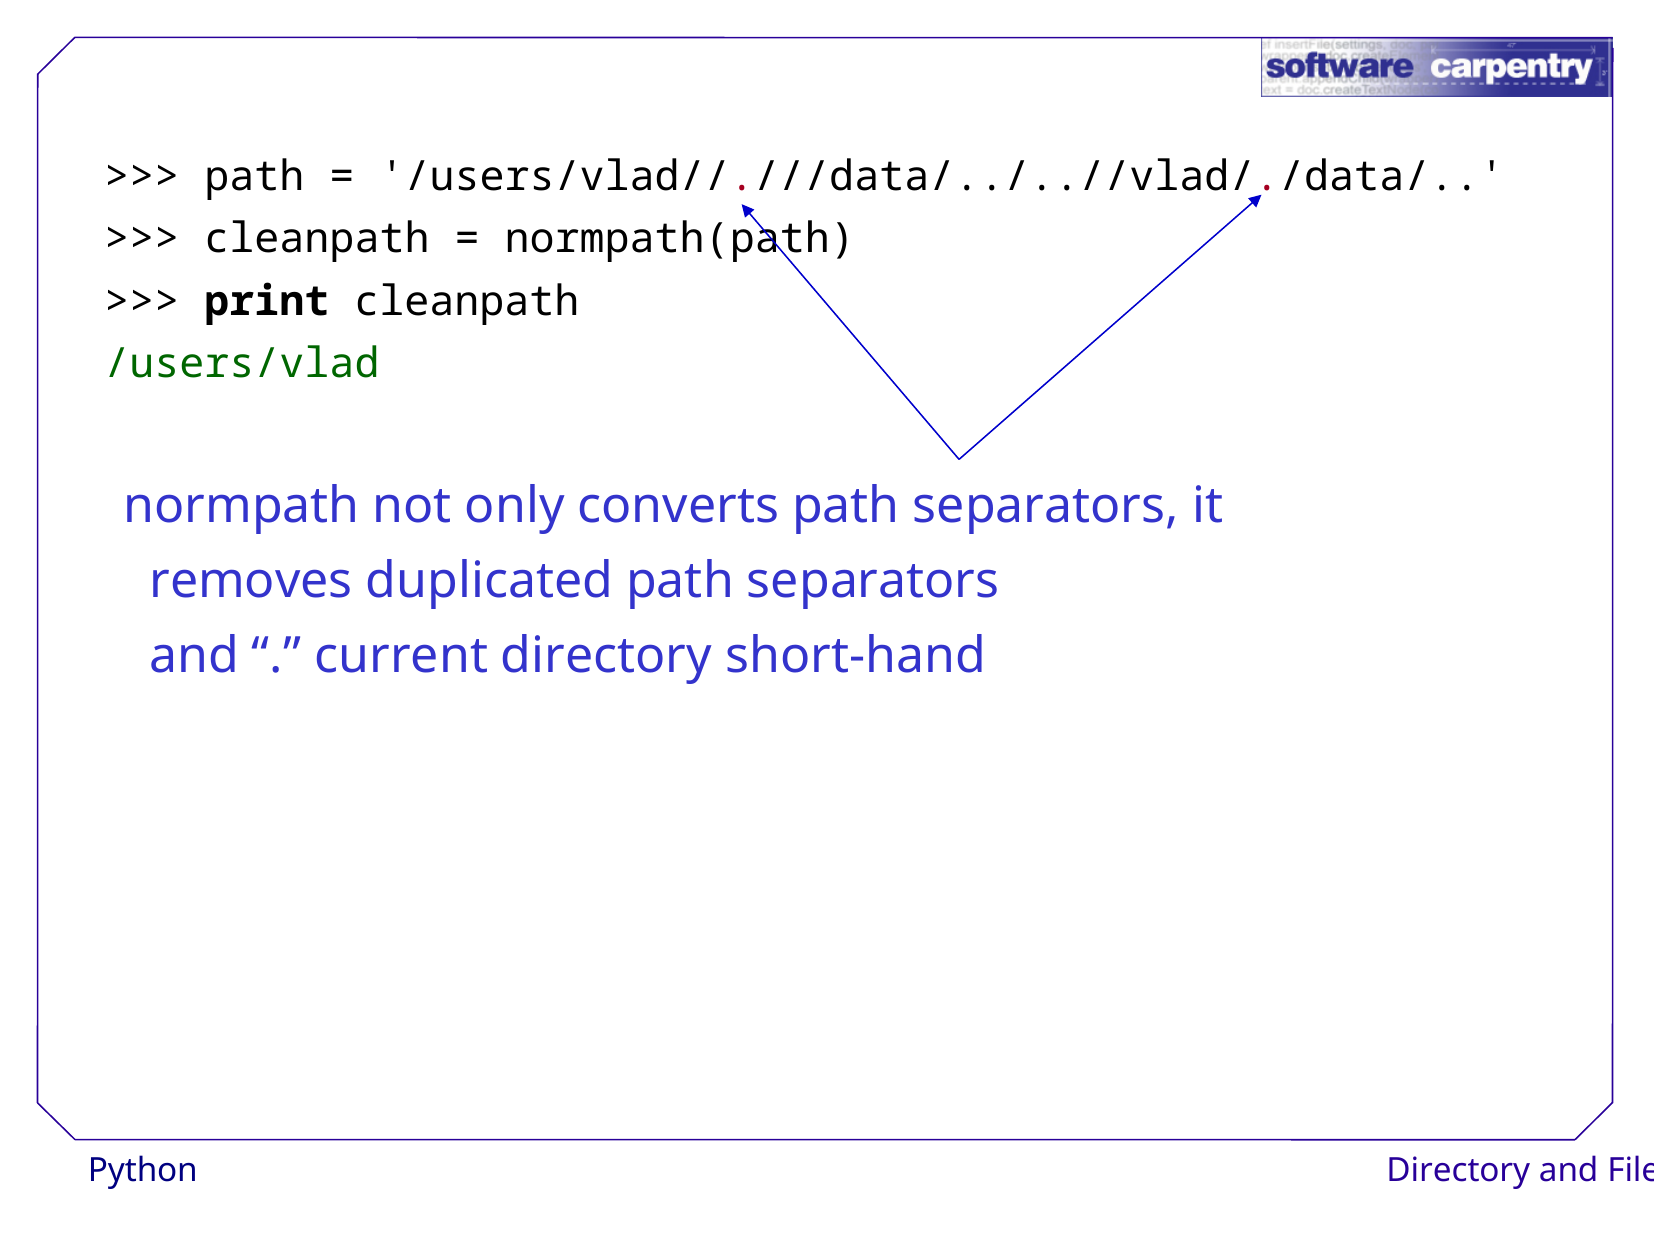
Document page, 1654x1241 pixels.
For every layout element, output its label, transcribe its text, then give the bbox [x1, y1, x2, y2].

text_box >>> path = '/users/vlad//.///data/../..//vlad/./data/..' >>> cleanpath = normpath(path) >>> print cleanpath /users/vlad [89, 128, 1512, 1037]
text_box normpath not only converts path separators, it removes duplicated path separators and “.” current directory short-hand [108, 449, 827, 545]
picture [1261, 39, 1613, 97]
